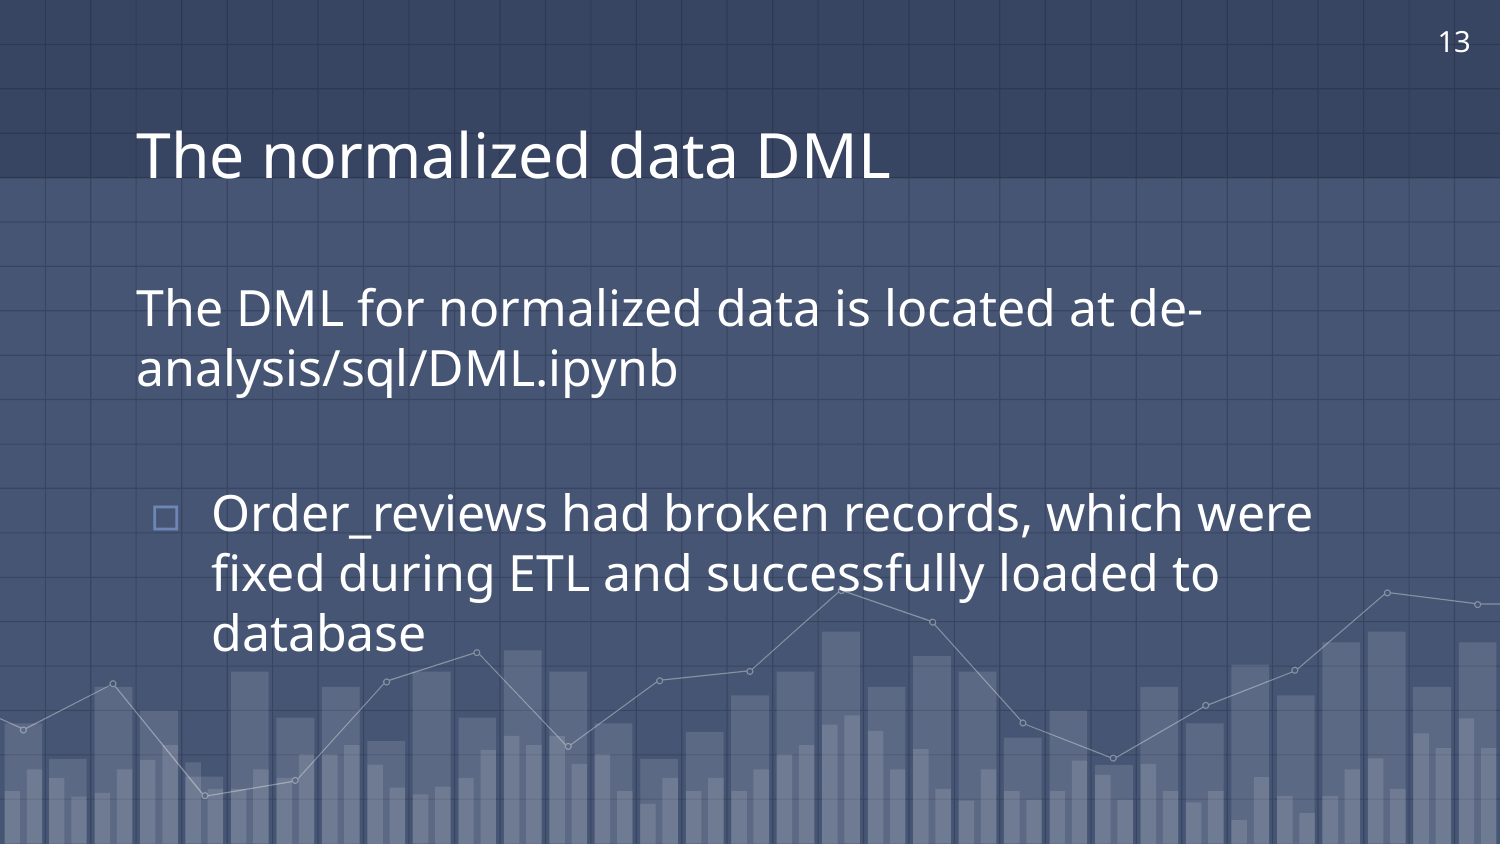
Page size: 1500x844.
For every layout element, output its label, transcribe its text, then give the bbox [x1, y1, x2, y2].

list The DML for normalized data is located at de-analysis/sql/DML.ipynb Order_reviews had broken records, which were fixed during ETL and successfully loaded to database [121, 189, 1383, 698]
slide_number 1 [1408, 0, 1500, 88]
title The normalized data DML [121, 65, 1383, 189]
